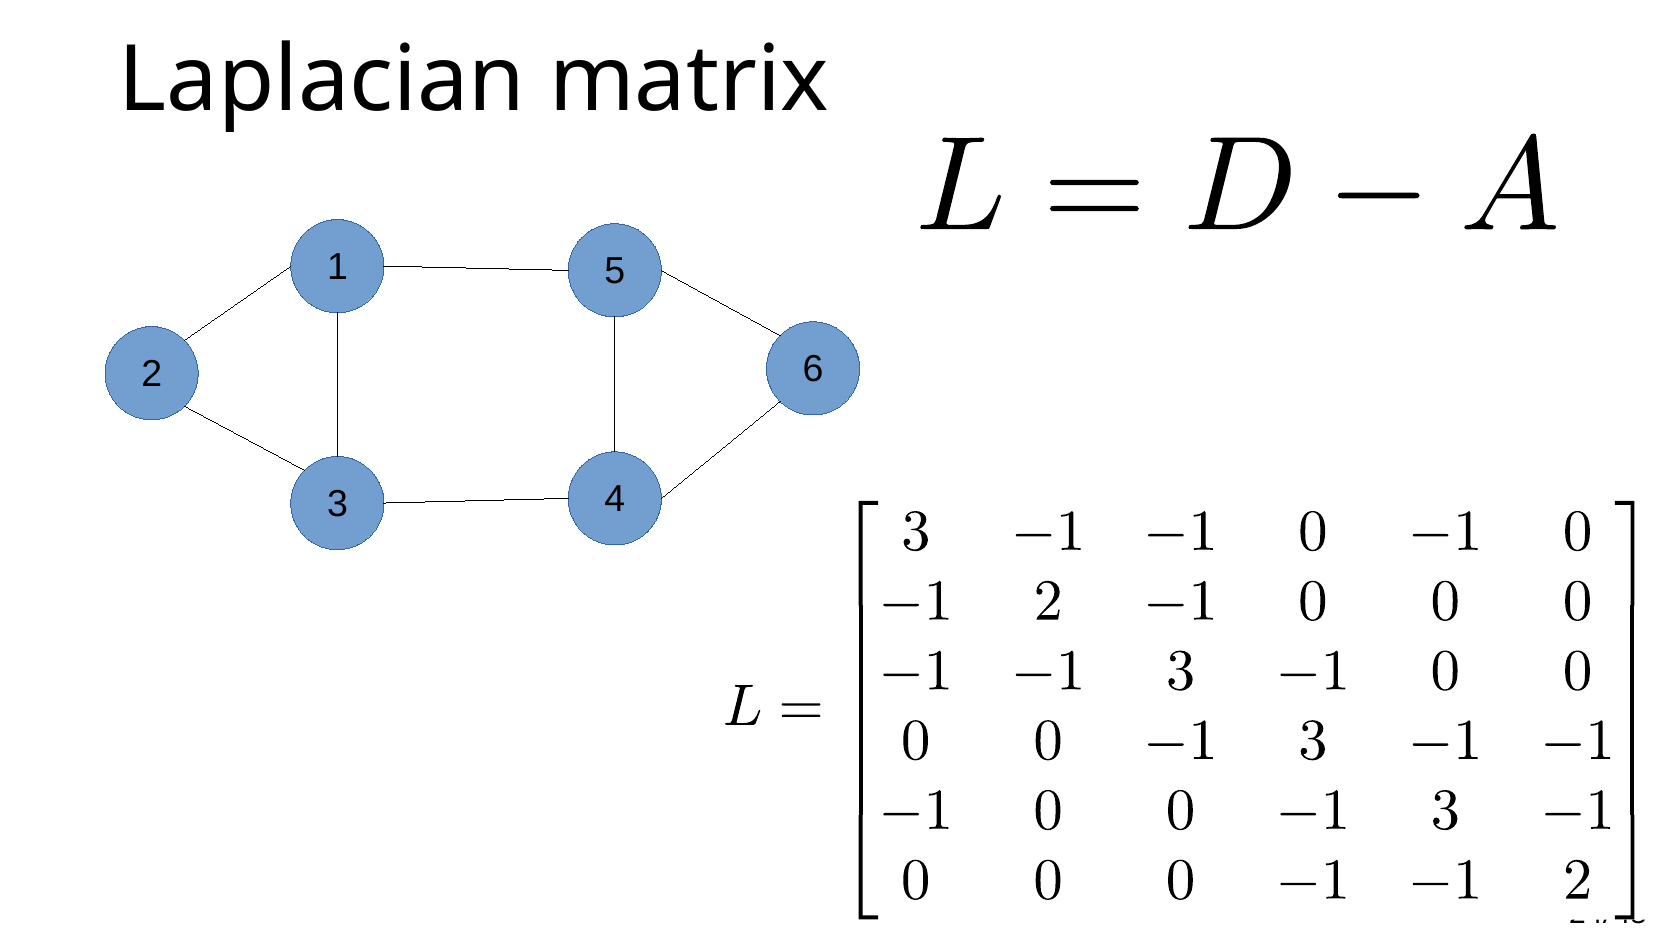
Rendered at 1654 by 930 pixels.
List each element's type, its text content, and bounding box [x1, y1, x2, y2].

text_box 3 [290, 456, 384, 550]
text_box [915, 133, 1561, 241]
text_box 4 [568, 451, 662, 545]
text_box [722, 500, 1653, 920]
text_box 6 [766, 321, 860, 415]
title Laplacian matrix [15, 10, 934, 140]
text_box 2 [105, 326, 199, 420]
text_box 1 [290, 219, 384, 313]
text_box 5 [568, 223, 662, 317]
